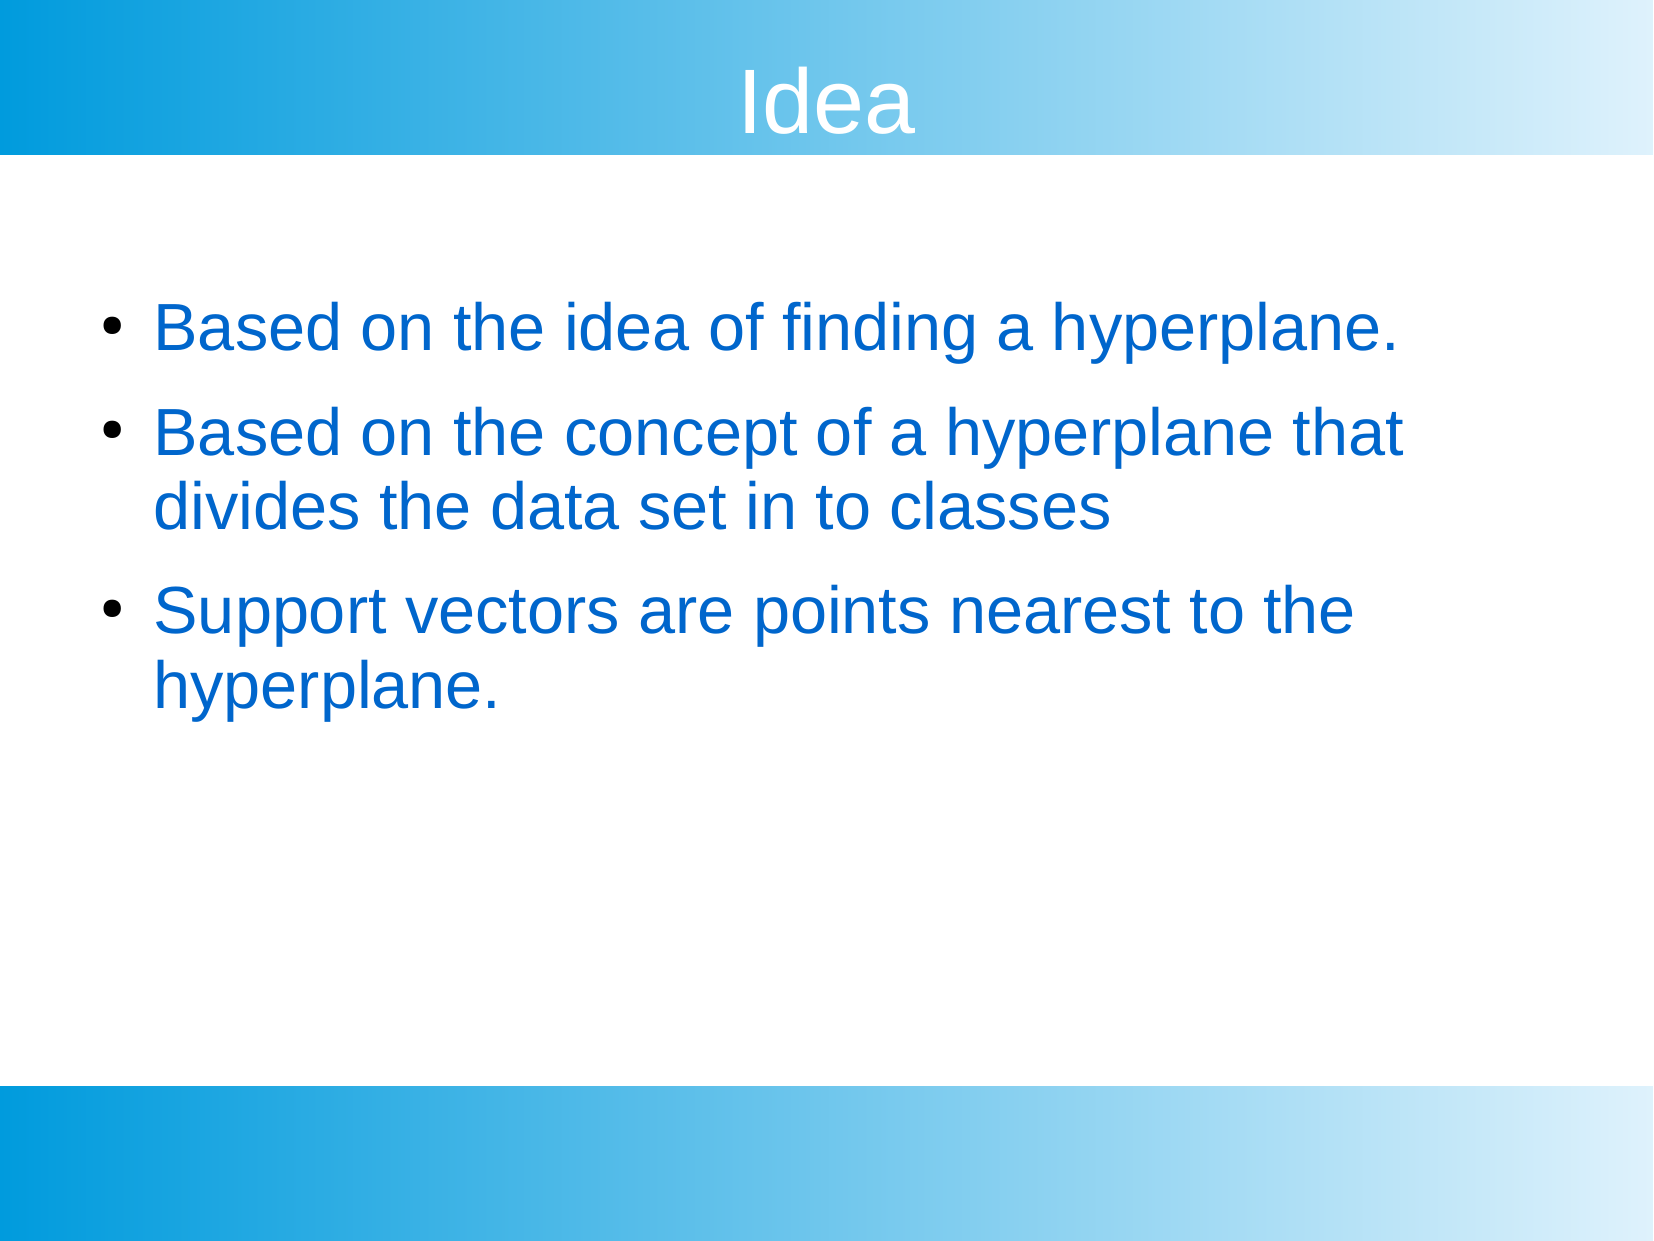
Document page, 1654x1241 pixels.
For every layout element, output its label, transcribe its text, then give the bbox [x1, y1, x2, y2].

title Idea [82, 49, 1571, 155]
list Based on the idea of finding a hyperplane. Based on the concept of a hyperplane that divides the data set in to classes Support vectors are points nearest to the hyperplane. [82, 290, 1571, 1010]
